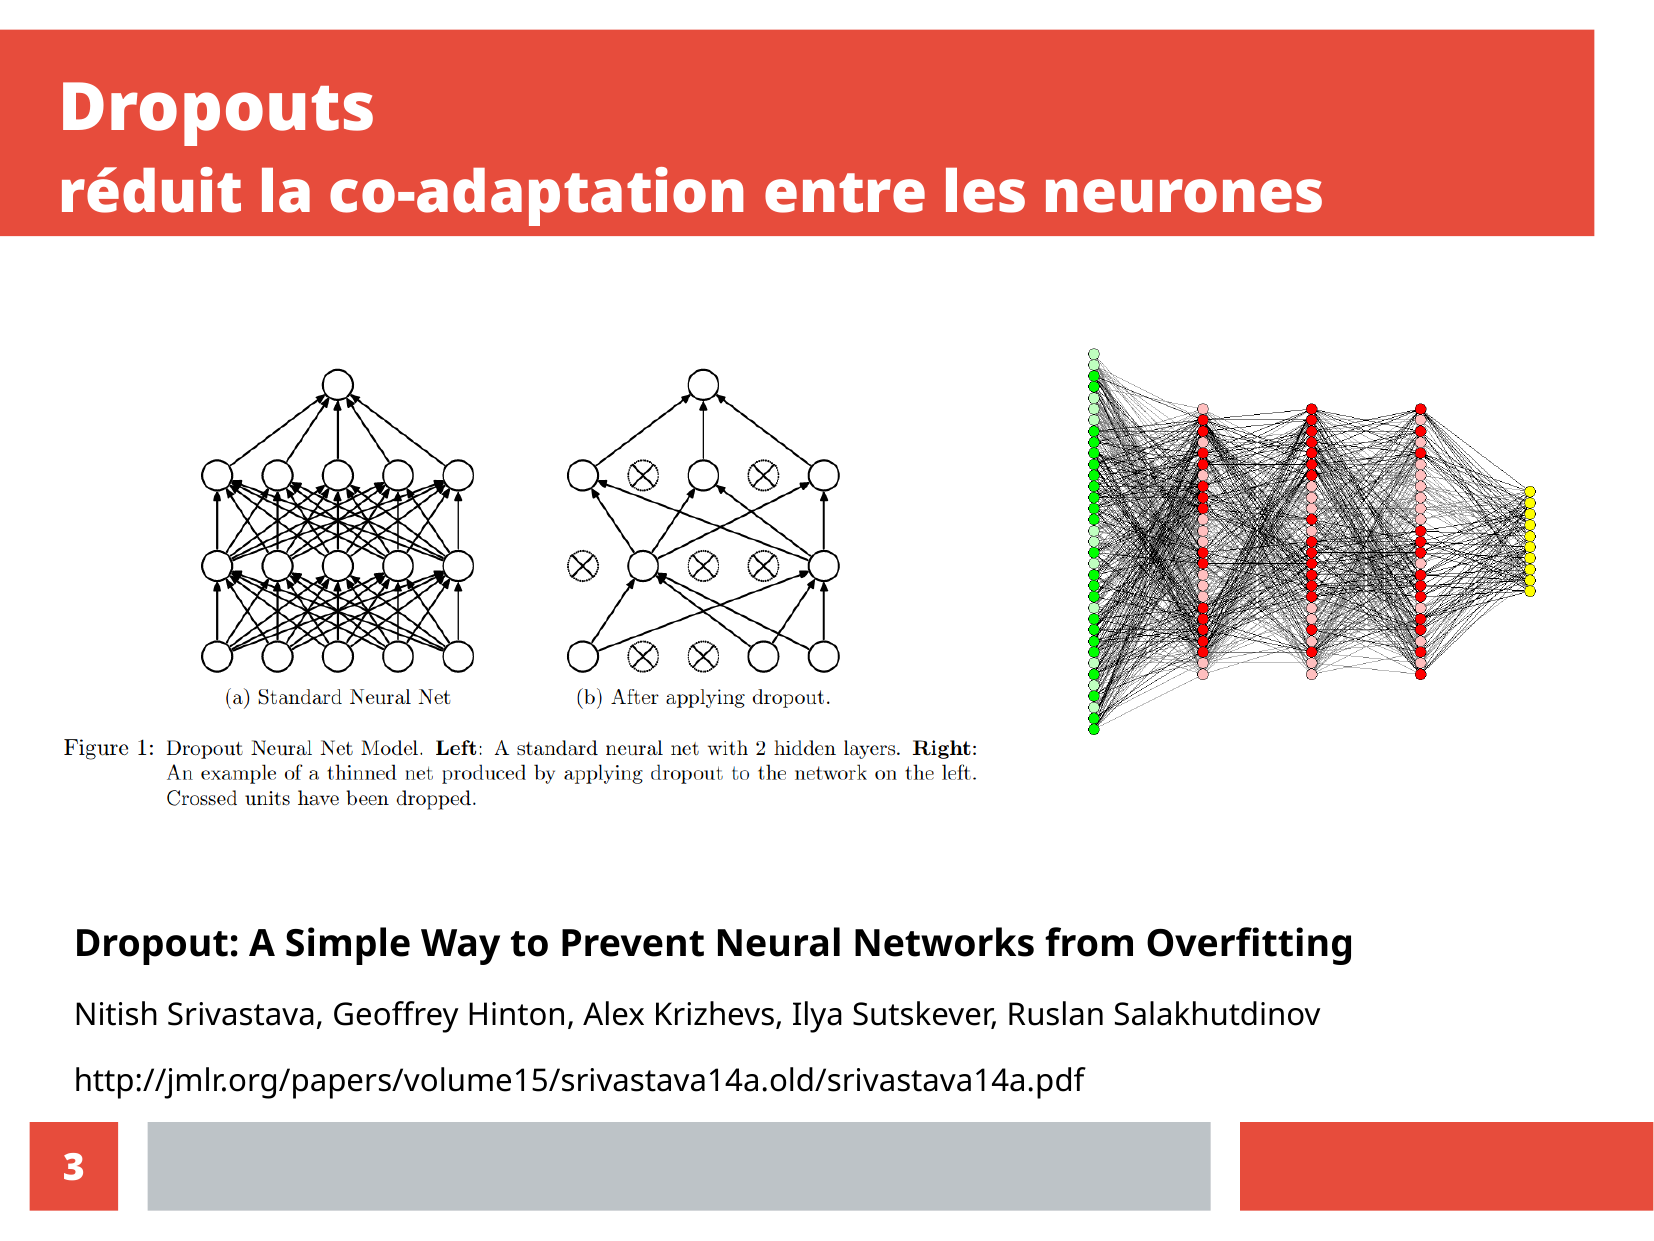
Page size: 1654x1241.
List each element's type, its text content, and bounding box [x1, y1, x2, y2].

picture [35, 330, 993, 839]
picture [1020, 318, 1583, 768]
text_box Dropout: A Simple Way to Prevent Neural Networks from Overfitting Nitish Srivastava, Geoffrey Hinton, Alex Krizhevs, Ilya Sutskever, Ruslan Salakhutdinov http://jmlr.org/papers/volume15/srivastava14a.old/srivastava14a.pdf [59, 909, 1642, 1148]
title Dropouts réduit la co-adaptation entre les neurones [59, 59, 1595, 207]
